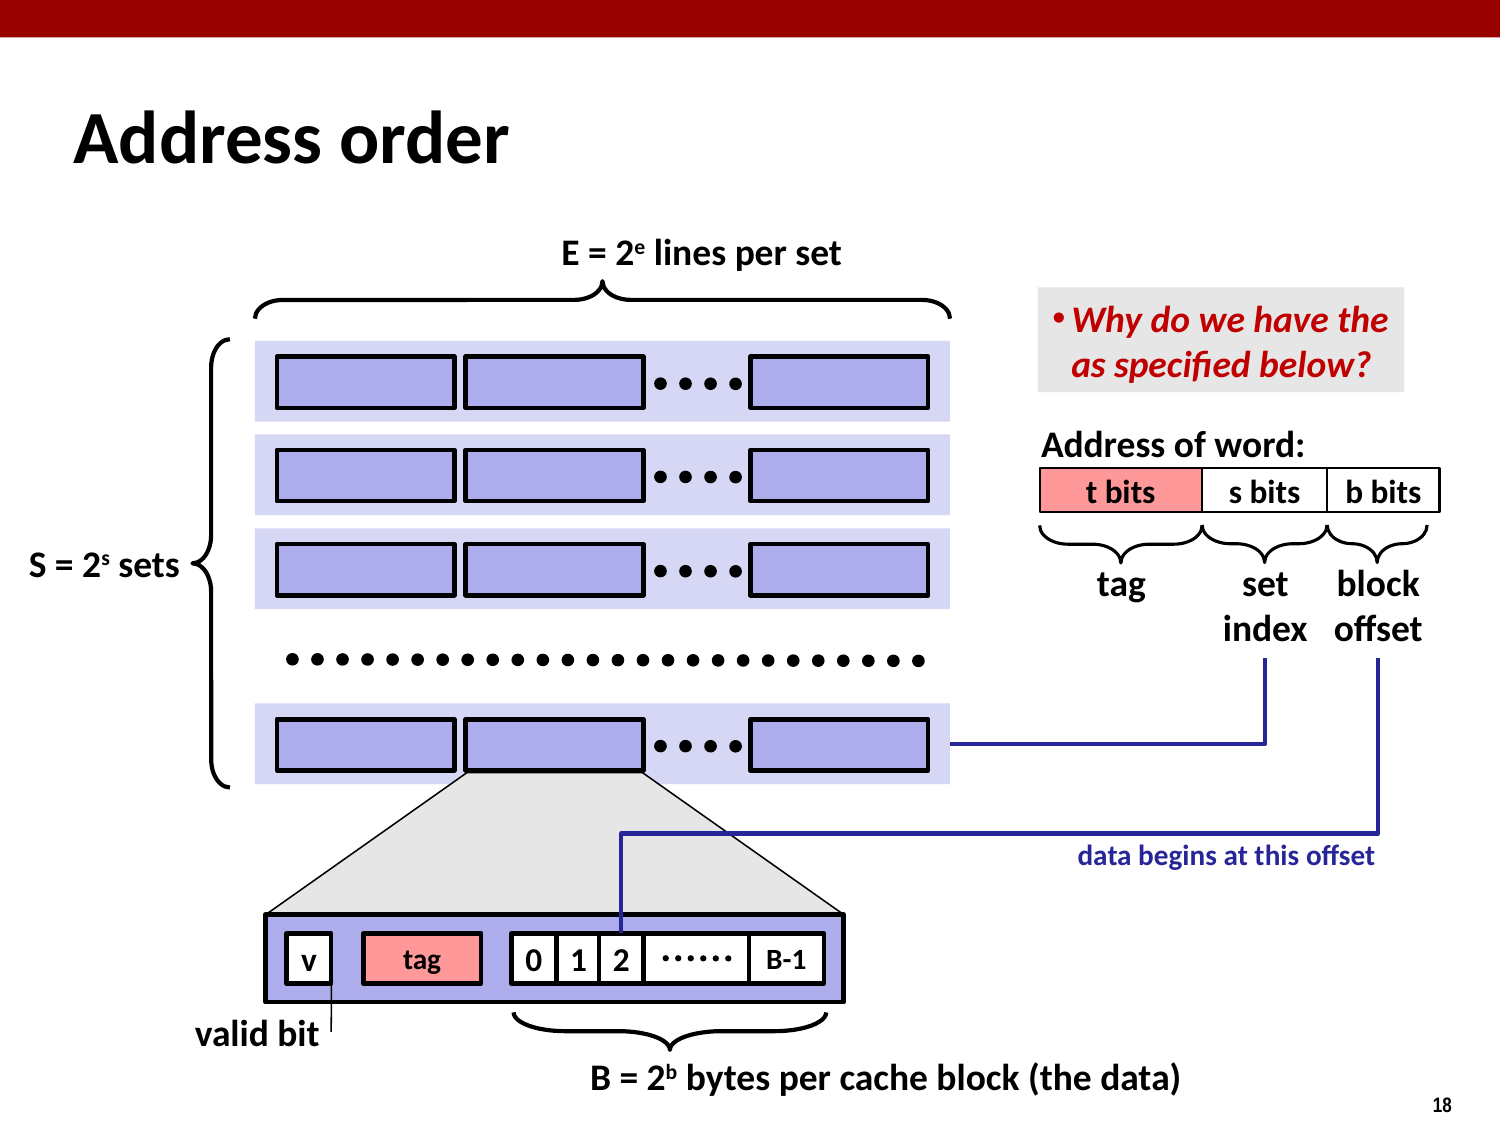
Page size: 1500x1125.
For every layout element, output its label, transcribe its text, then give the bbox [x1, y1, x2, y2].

text_box tag [363, 933, 482, 984]
text_box [254, 528, 950, 610]
text_box E = 2e lines per set [546, 220, 858, 281]
text_box 0 [511, 933, 556, 984]
text_box S = 2s sets [14, 532, 196, 592]
text_box Address of word: [1026, 412, 1321, 473]
text_box [254, 703, 950, 1002]
title Address order [58, 71, 1304, 197]
text_box 1 [556, 933, 598, 984]
text_box 2 [598, 933, 643, 984]
text_box Why do we have the as specified below? [1037, 287, 1405, 393]
text_box B = 2b bytes per cache block (the data) [575, 1045, 1198, 1106]
text_box [254, 340, 950, 422]
text_box t bits [1039, 473, 1202, 513]
text_box B-1 [749, 933, 824, 984]
text_box valid bit [179, 1001, 335, 1062]
text_box [254, 434, 950, 516]
text_box tag [1082, 552, 1161, 612]
text_box set index [1207, 551, 1318, 657]
text_box block offset [1318, 551, 1438, 657]
text_box data begins at this offset [1062, 829, 1391, 879]
text_box v [286, 933, 332, 984]
text_box b bits [1327, 468, 1440, 513]
text_box s bits [1202, 468, 1327, 513]
